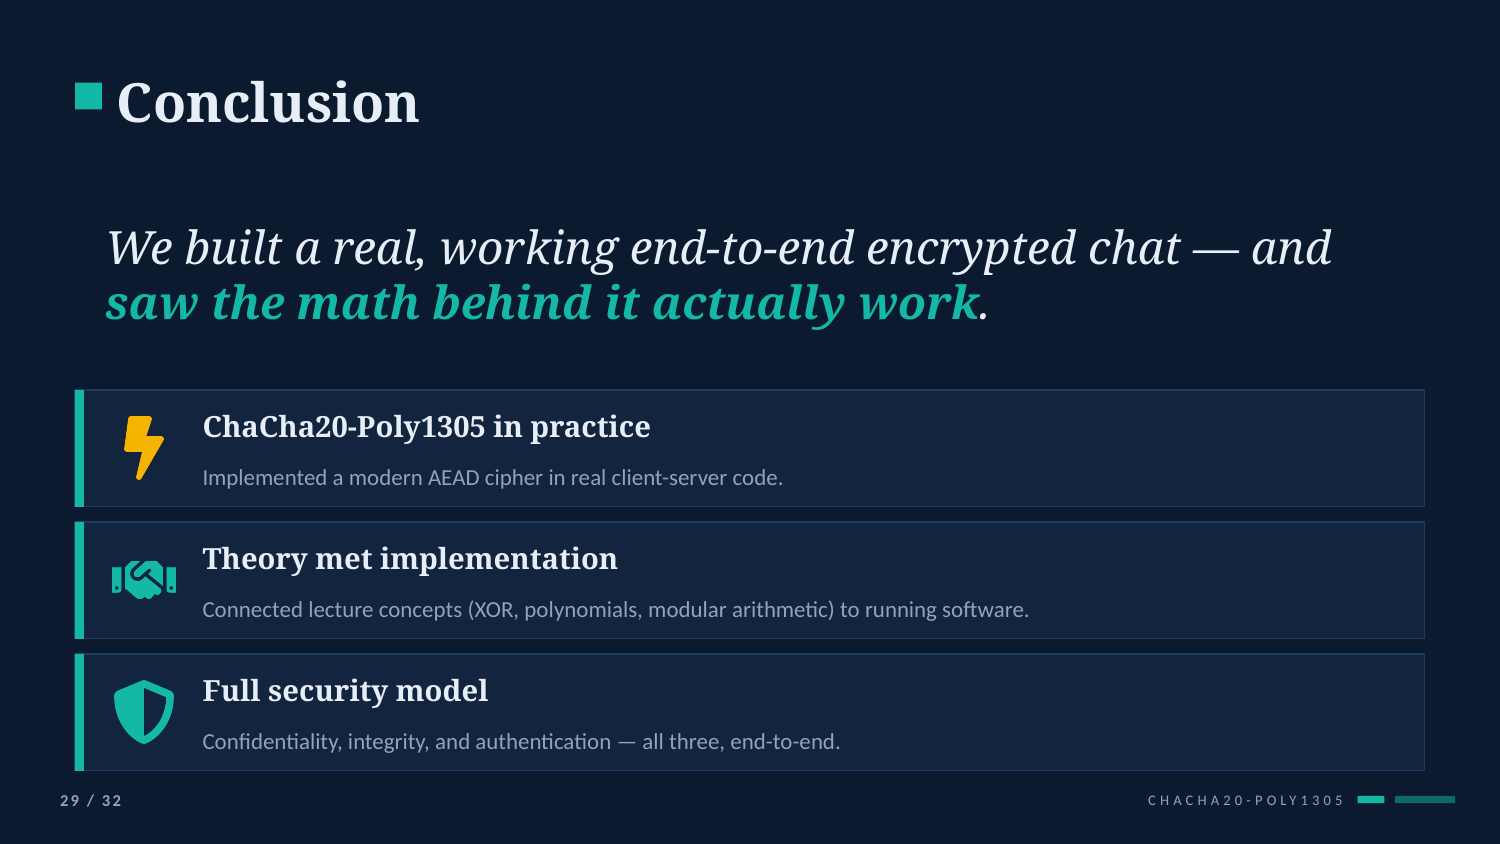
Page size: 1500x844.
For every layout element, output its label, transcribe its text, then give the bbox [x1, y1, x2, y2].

picture [112, 416, 176, 480]
text_box We built a real, working end-to-end encrypted chat — and saw the math behind it actually work. [104, 210, 1395, 338]
picture [112, 680, 176, 744]
text_box [75, 82, 102, 110]
text_box Full security model [202, 666, 833, 713]
text_box [74, 390, 1425, 507]
text_box [74, 521, 1425, 639]
picture [112, 548, 176, 612]
text_box CHACHA20-POLY1305 [1050, 780, 1343, 819]
text_box Implemented a modern AEAD cipher in real client-server code. [202, 450, 1395, 503]
text_box Confidentiality, integrity, and authentication — all three, end-to-end. [202, 713, 1395, 767]
text_box Conclusion [116, 60, 1392, 143]
text_box Theory met implementation [202, 533, 833, 581]
text_box [1357, 795, 1385, 804]
text_box 29 / 32 [59, 780, 210, 819]
text_box ChaCha20-Poly1305 in practice [202, 401, 833, 450]
text_box [74, 653, 1425, 771]
text_box Connected lecture concepts (XOR, polynomials, modular arithmetic) to running software. [202, 581, 1395, 635]
text_box [1394, 795, 1455, 804]
